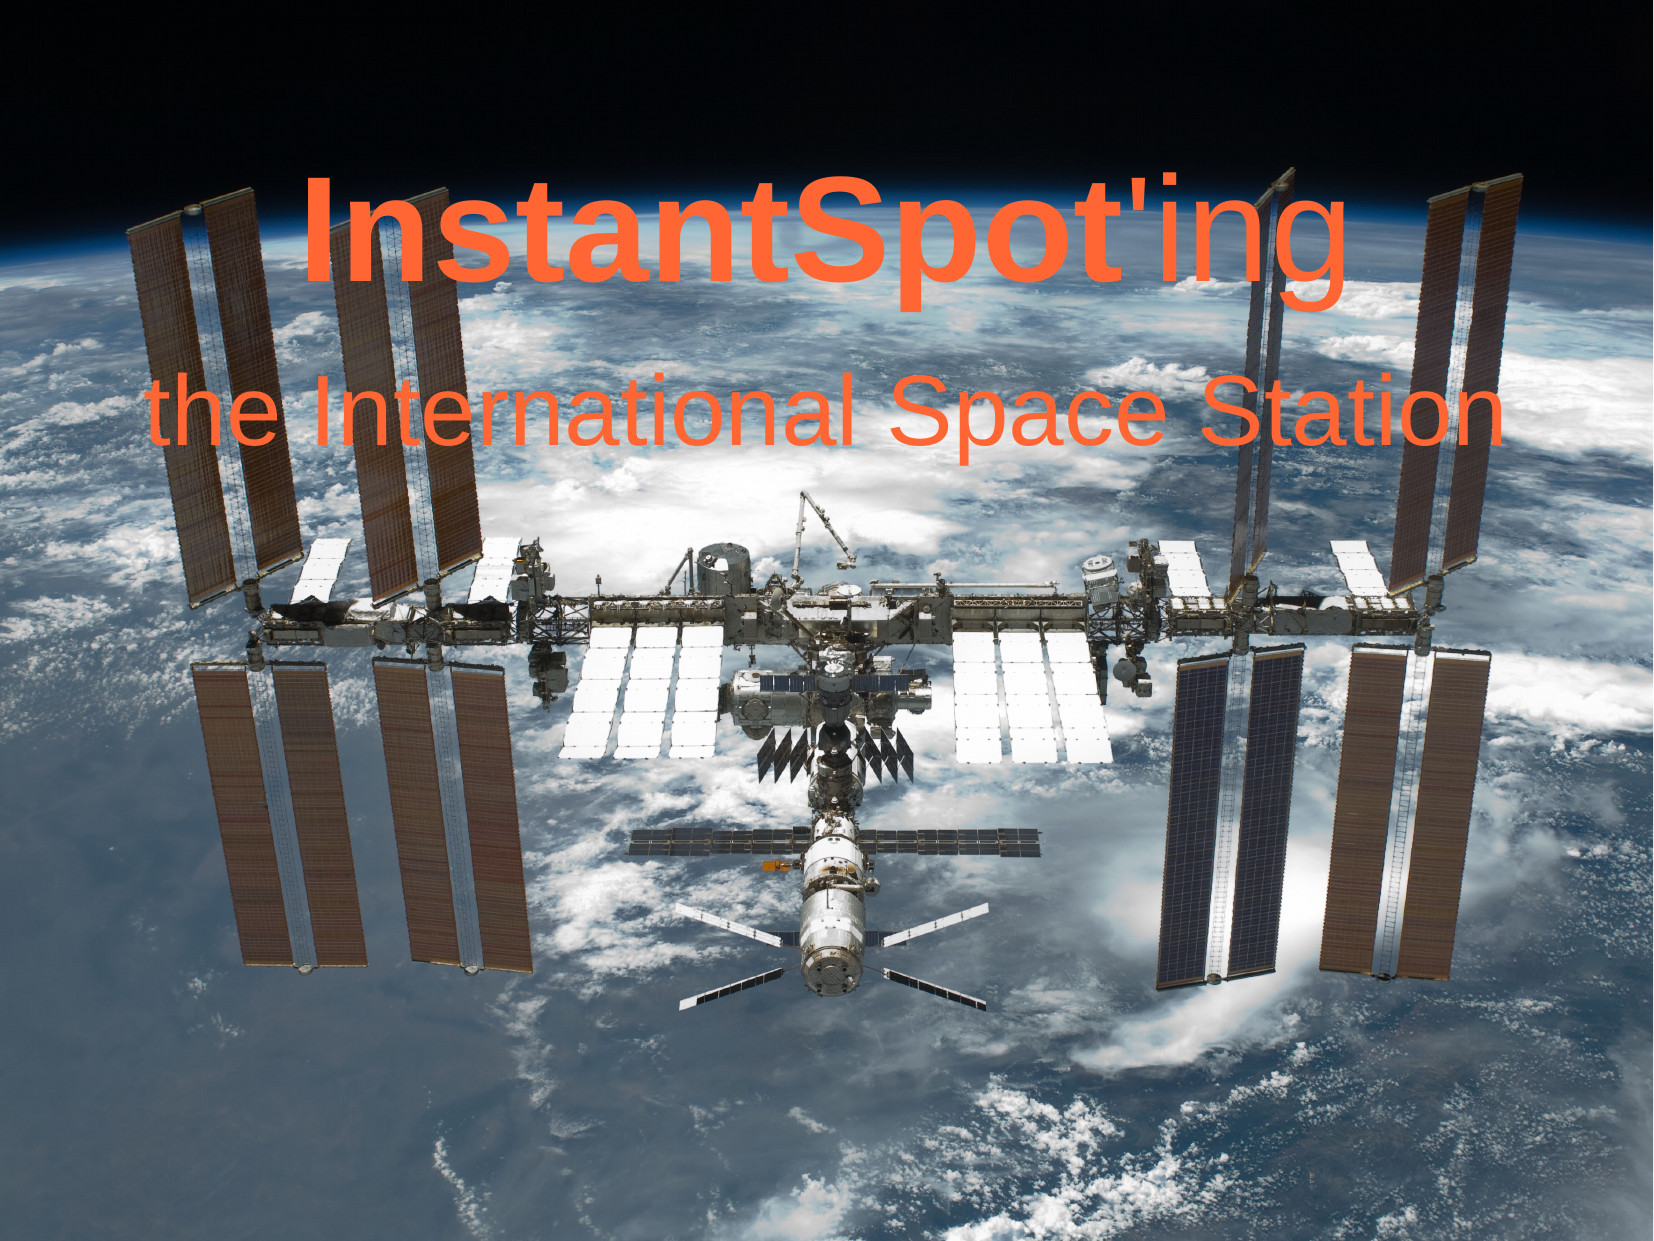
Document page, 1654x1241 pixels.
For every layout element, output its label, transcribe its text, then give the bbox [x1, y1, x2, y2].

subtitle InstantSpot'ing the International Space Station [82, 49, 1571, 1010]
picture [0, 0, 1654, 1241]
